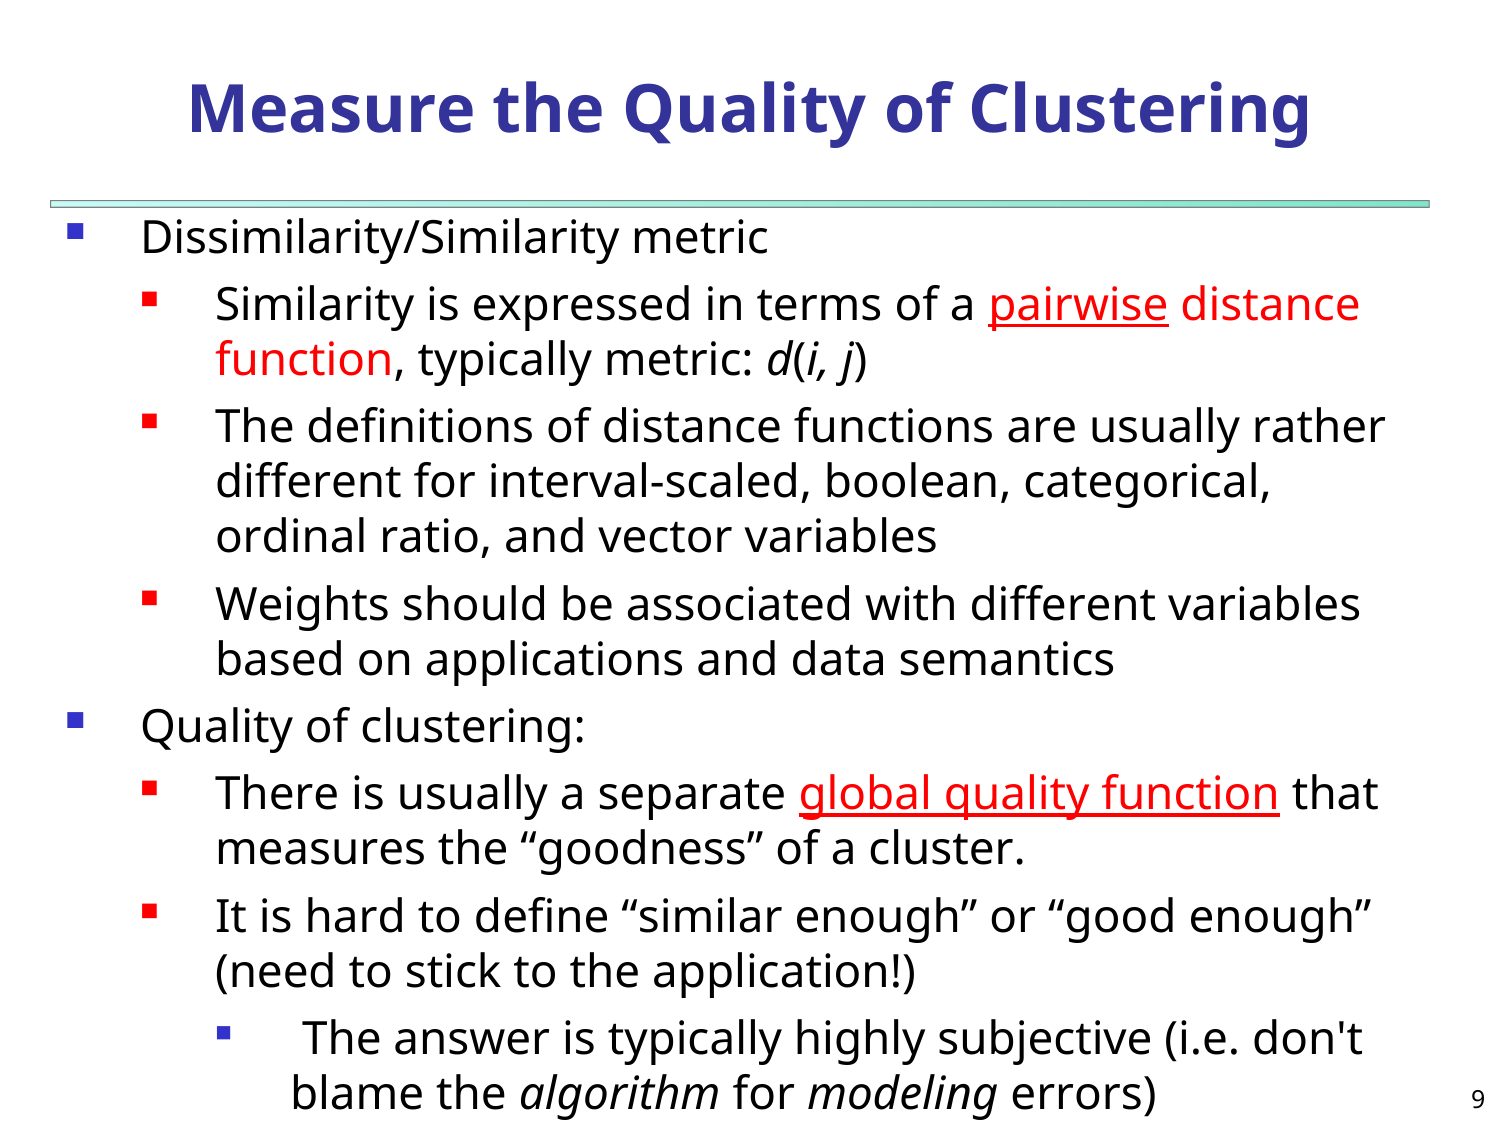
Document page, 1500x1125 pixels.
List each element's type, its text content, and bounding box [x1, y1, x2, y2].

title Measure the Quality of Clustering [0, 37, 1500, 176]
text_box 18 [1187, 1062, 1500, 1125]
list Dissimilarity/Similarity metric Similarity is expressed in terms of a pairwise distance function, typically metric: d(i, j) The definitions of distance functions are usually rather different for interval-scaled, boolean, categorical, ordinal ratio, and vector variables Weights should be associated with different variables based on applications and data semantics Quality of clustering: There is usually a separate global quality function that measures the “goodness” of a cluster. It is hard to define “similar enough” or “good enough” (need to stick to the application!) The answer is typically highly subjective (i.e. don't blame the algorithm for modeling errors) [49, 199, 1438, 1125]
